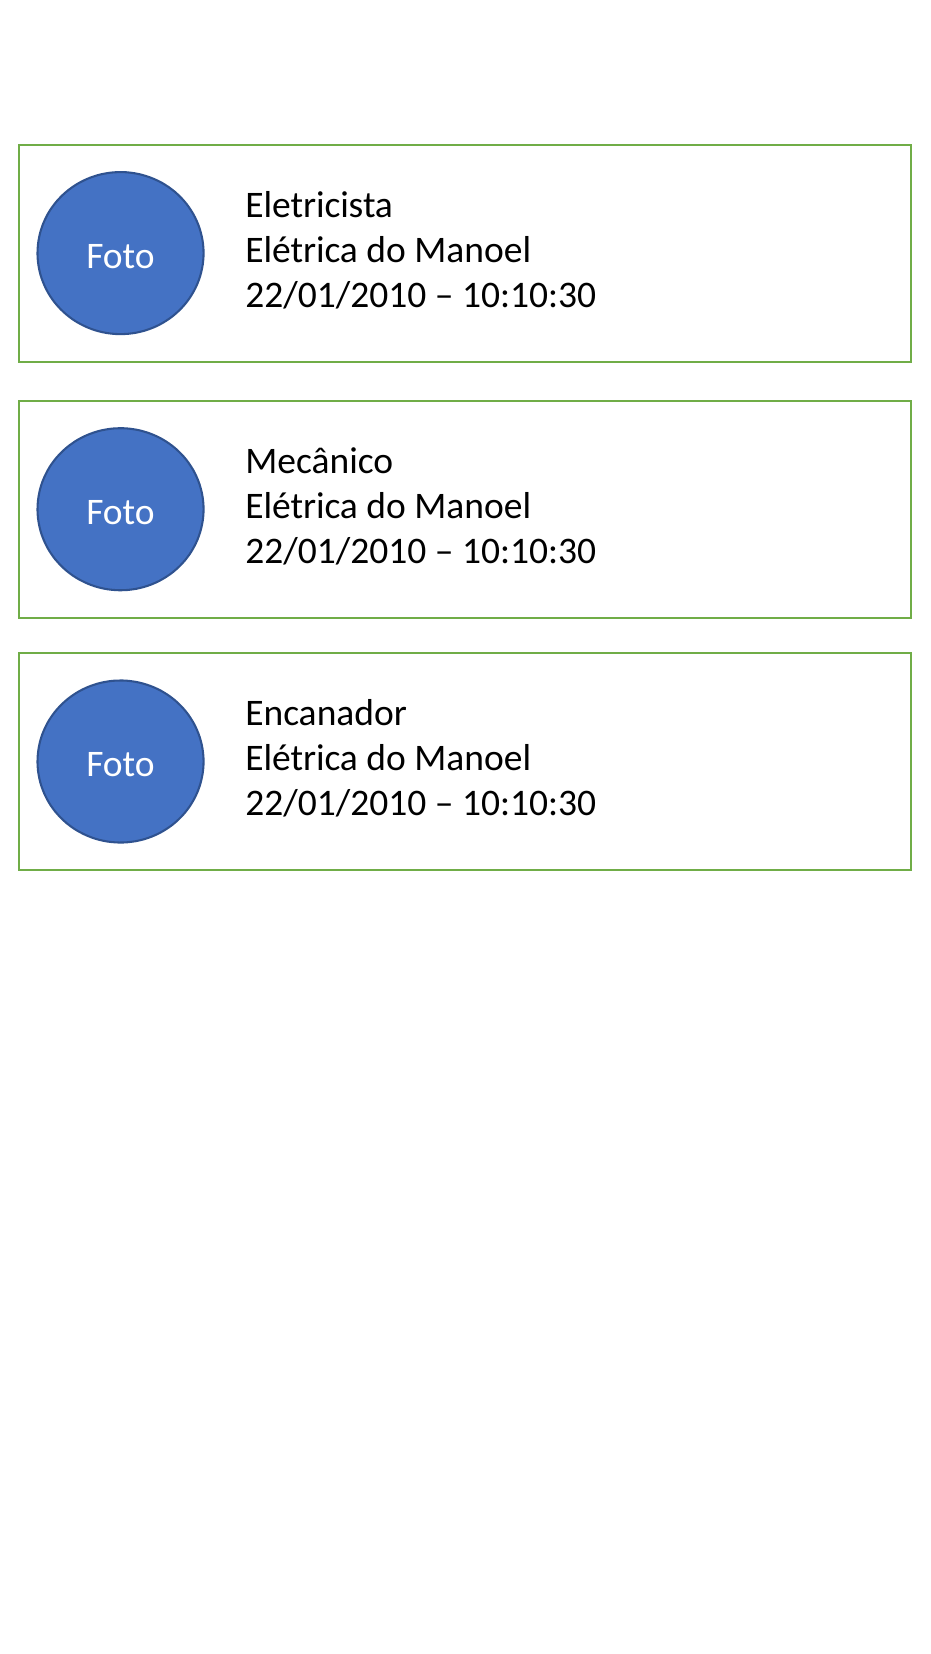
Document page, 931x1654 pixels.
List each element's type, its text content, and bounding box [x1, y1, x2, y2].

text_box [19, 653, 911, 870]
text_box Foto [37, 680, 204, 843]
text_box Mecânico Elétrica do Manoel 22/01/2010 – 10:10:30 [230, 428, 893, 626]
text_box Encanador Elétrica do Manoel 22/01/2010 – 10:10:30 [230, 680, 893, 878]
text_box [19, 401, 911, 618]
text_box Foto [37, 172, 204, 335]
text_box [19, 145, 911, 362]
text_box Foto [37, 428, 204, 591]
text_box Eletricista Elétrica do Manoel 22/01/2010 – 10:10:30 [230, 172, 893, 369]
